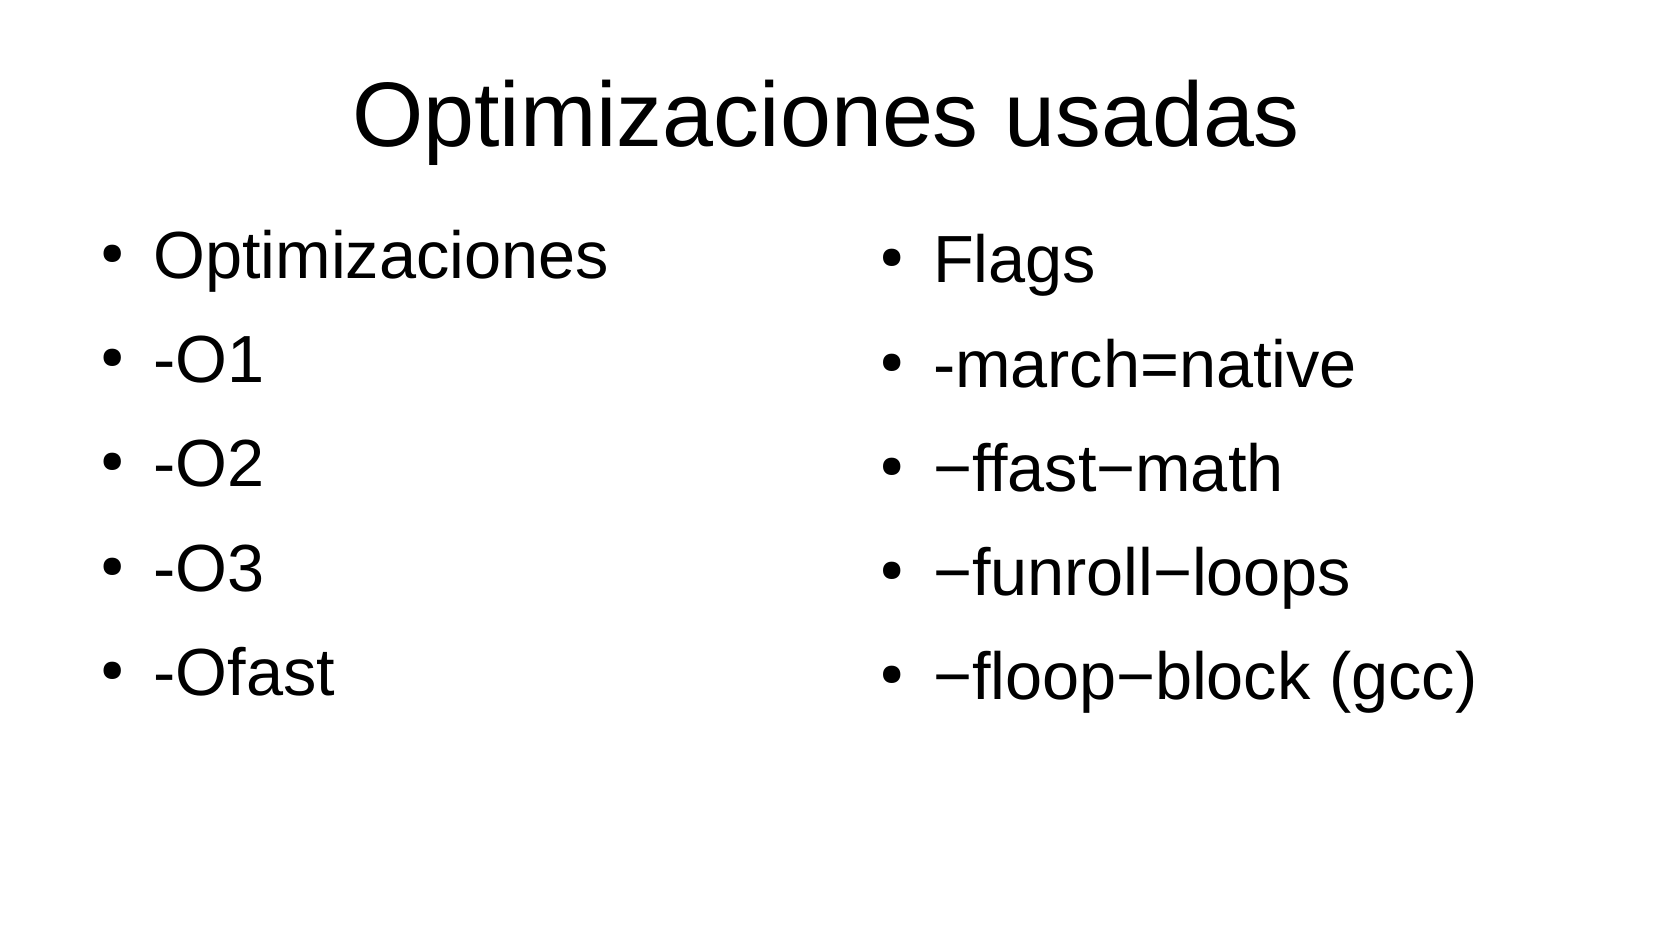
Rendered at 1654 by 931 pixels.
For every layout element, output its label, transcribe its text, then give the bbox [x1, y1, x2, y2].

list Optimizaciones -O1 -O2 -O3 -Ofast [82, 217, 733, 758]
title Optimizaciones usadas [82, 37, 1571, 193]
list Flags -march=native −ffast−math −funroll−loops −floop−block (gcc) [862, 222, 1536, 762]
